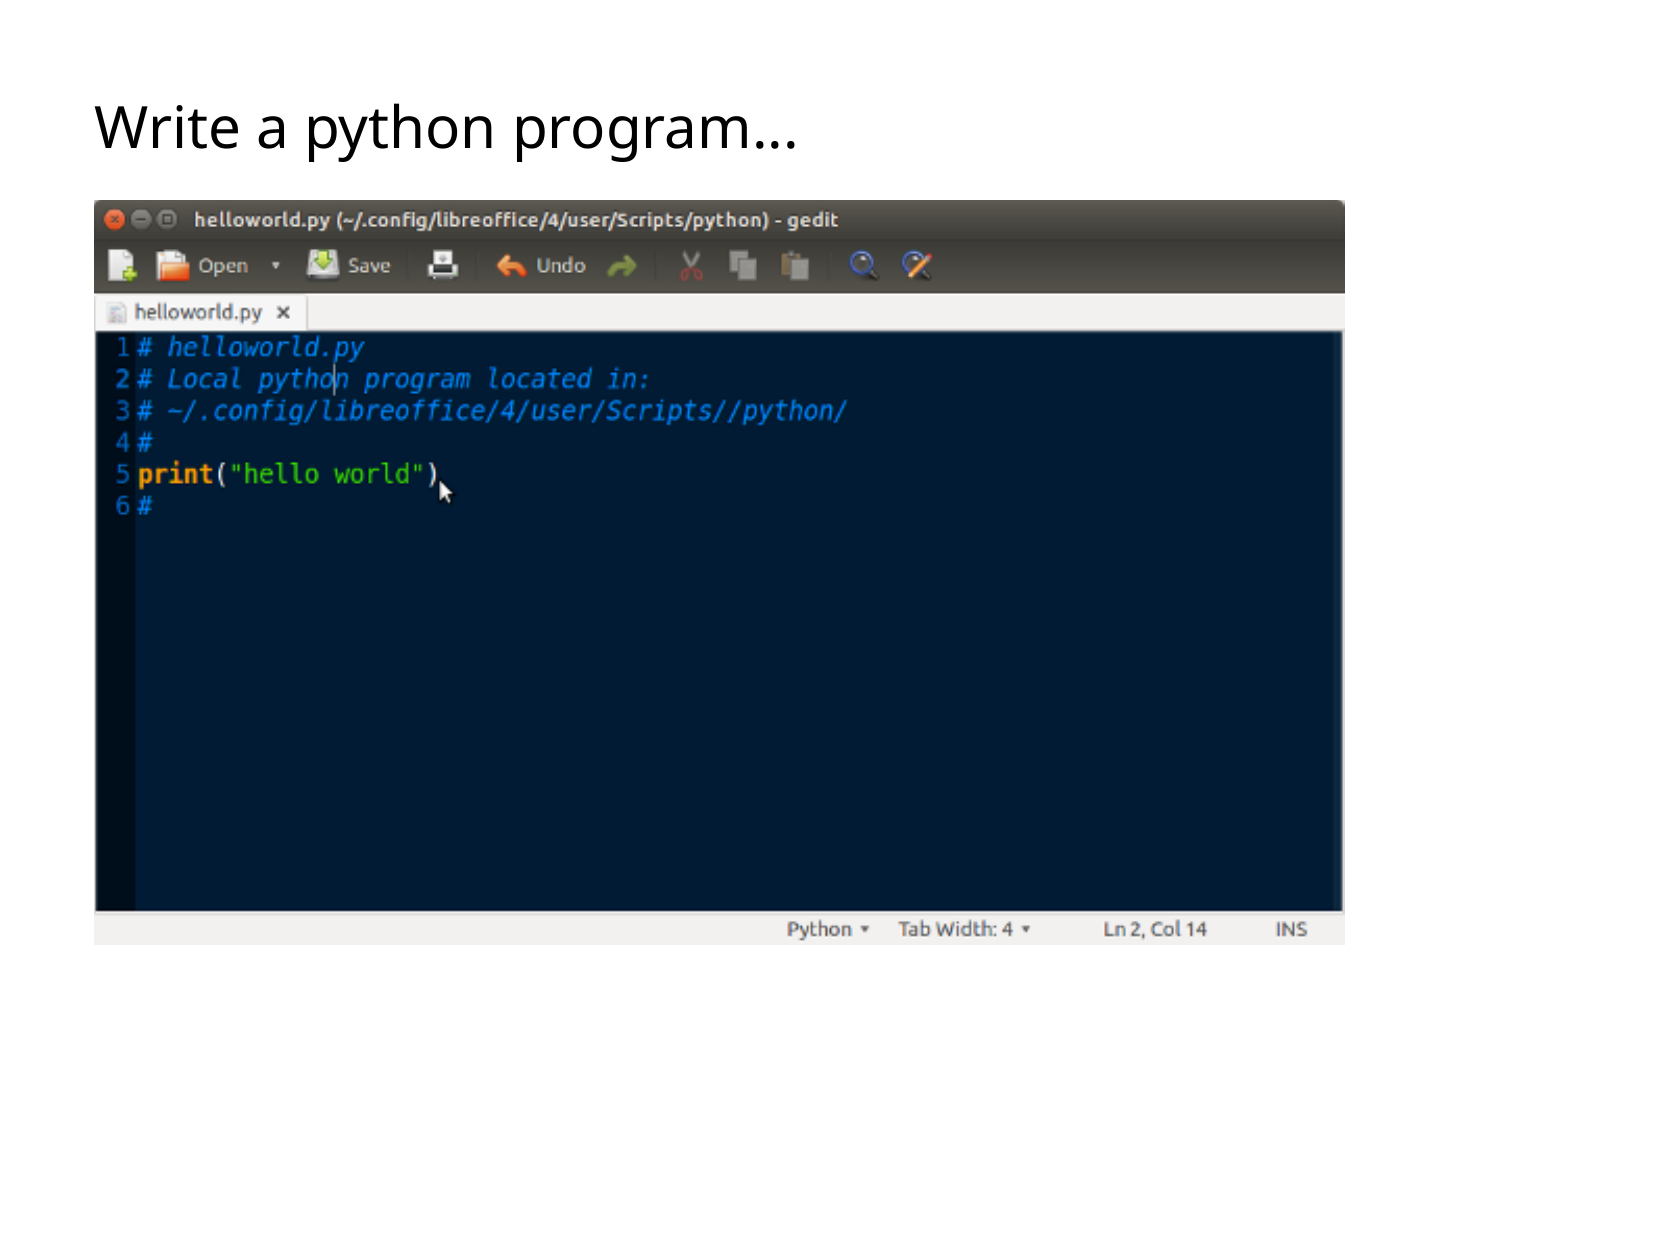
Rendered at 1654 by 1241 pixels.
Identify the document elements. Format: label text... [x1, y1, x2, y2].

title Write a python program... [94, 72, 1560, 180]
picture [94, 200, 1345, 945]
